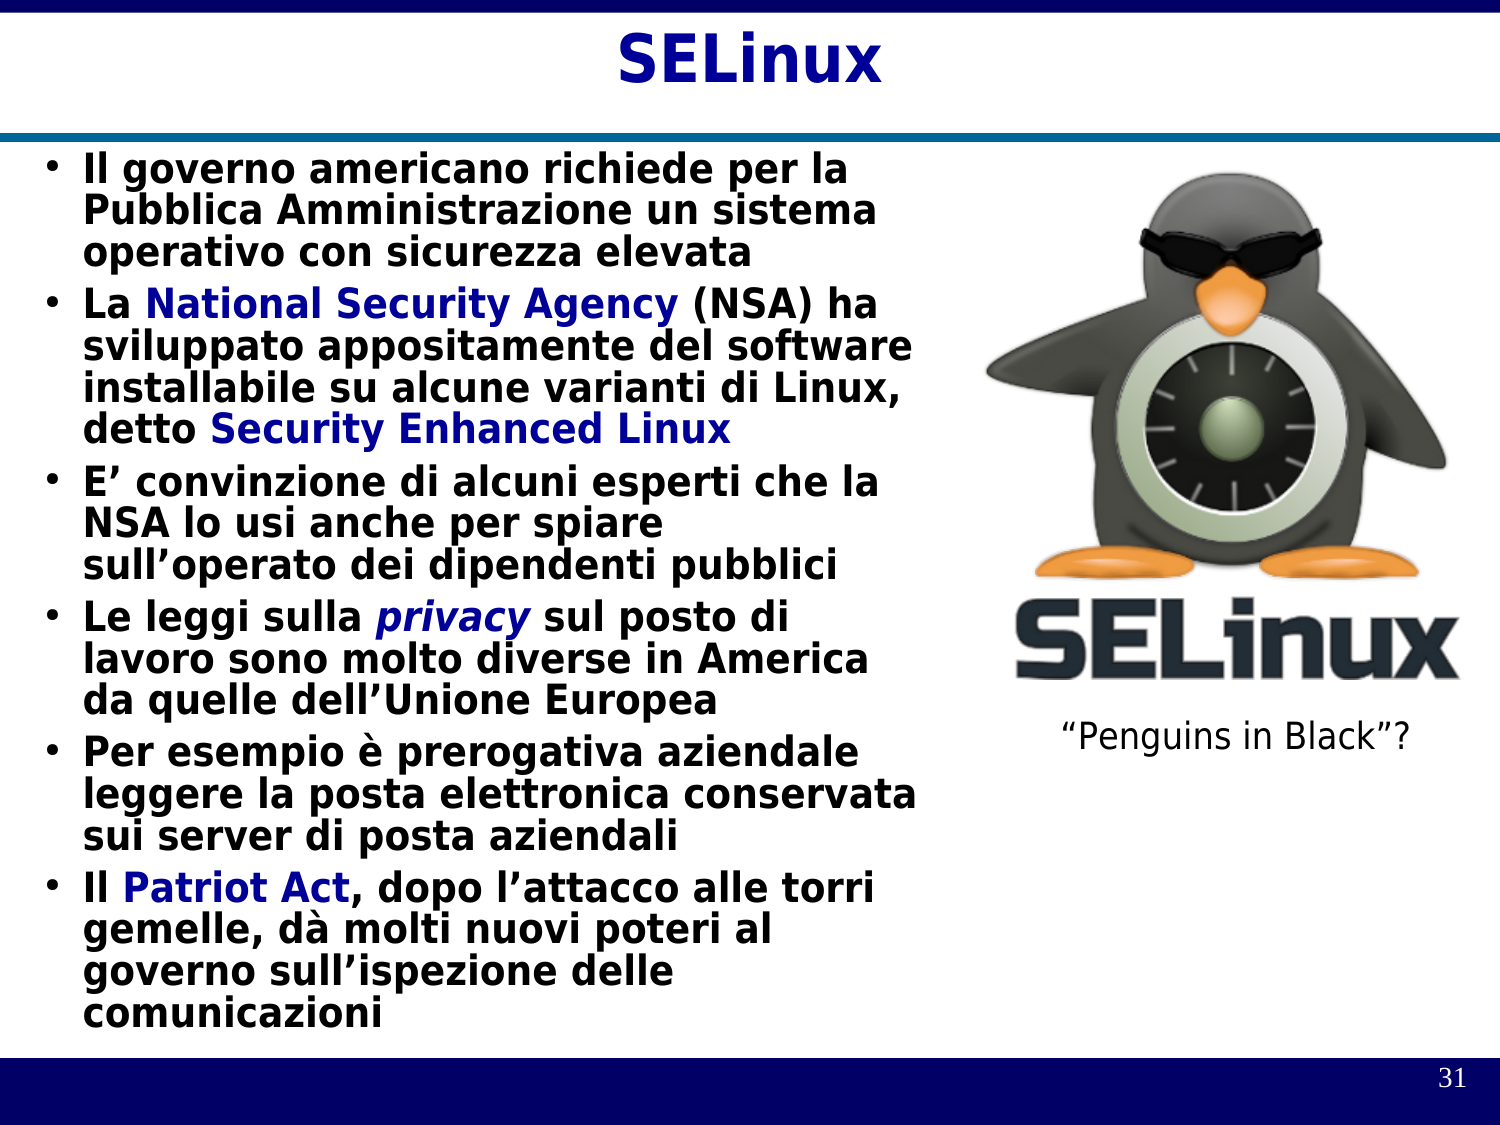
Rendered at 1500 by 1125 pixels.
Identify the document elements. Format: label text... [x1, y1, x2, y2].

title SELinux [30, 0, 1471, 126]
picture [962, 149, 1471, 680]
text_box “Penguins in Black”? [1060, 720, 1411, 764]
list Il governo americano richiede per la Pubblica Amministrazione un sistema operativo con sicurezza elevata La National Security Agency (NSA) ha sviluppato appositamente del software installabile su alcune varianti di Linux, detto Security Enhanced Linux E’ convinzione di alcuni esperti che la NSA lo usi anche per spiare sull’operato dei dipendenti pubblici Le leggi sulla privacy sul posto di lavoro sono molto diverse in America da quelle dell’Unione Europea Per esempio è prerogativa aziendale leggere la posta elettronica conservata sui server di posta aziendali Il Patriot Act, dopo l’attacco alle torri gemelle, dà molti nuovi poteri al governo sull’ispezione delle comunicazioni [0, 149, 931, 1043]
